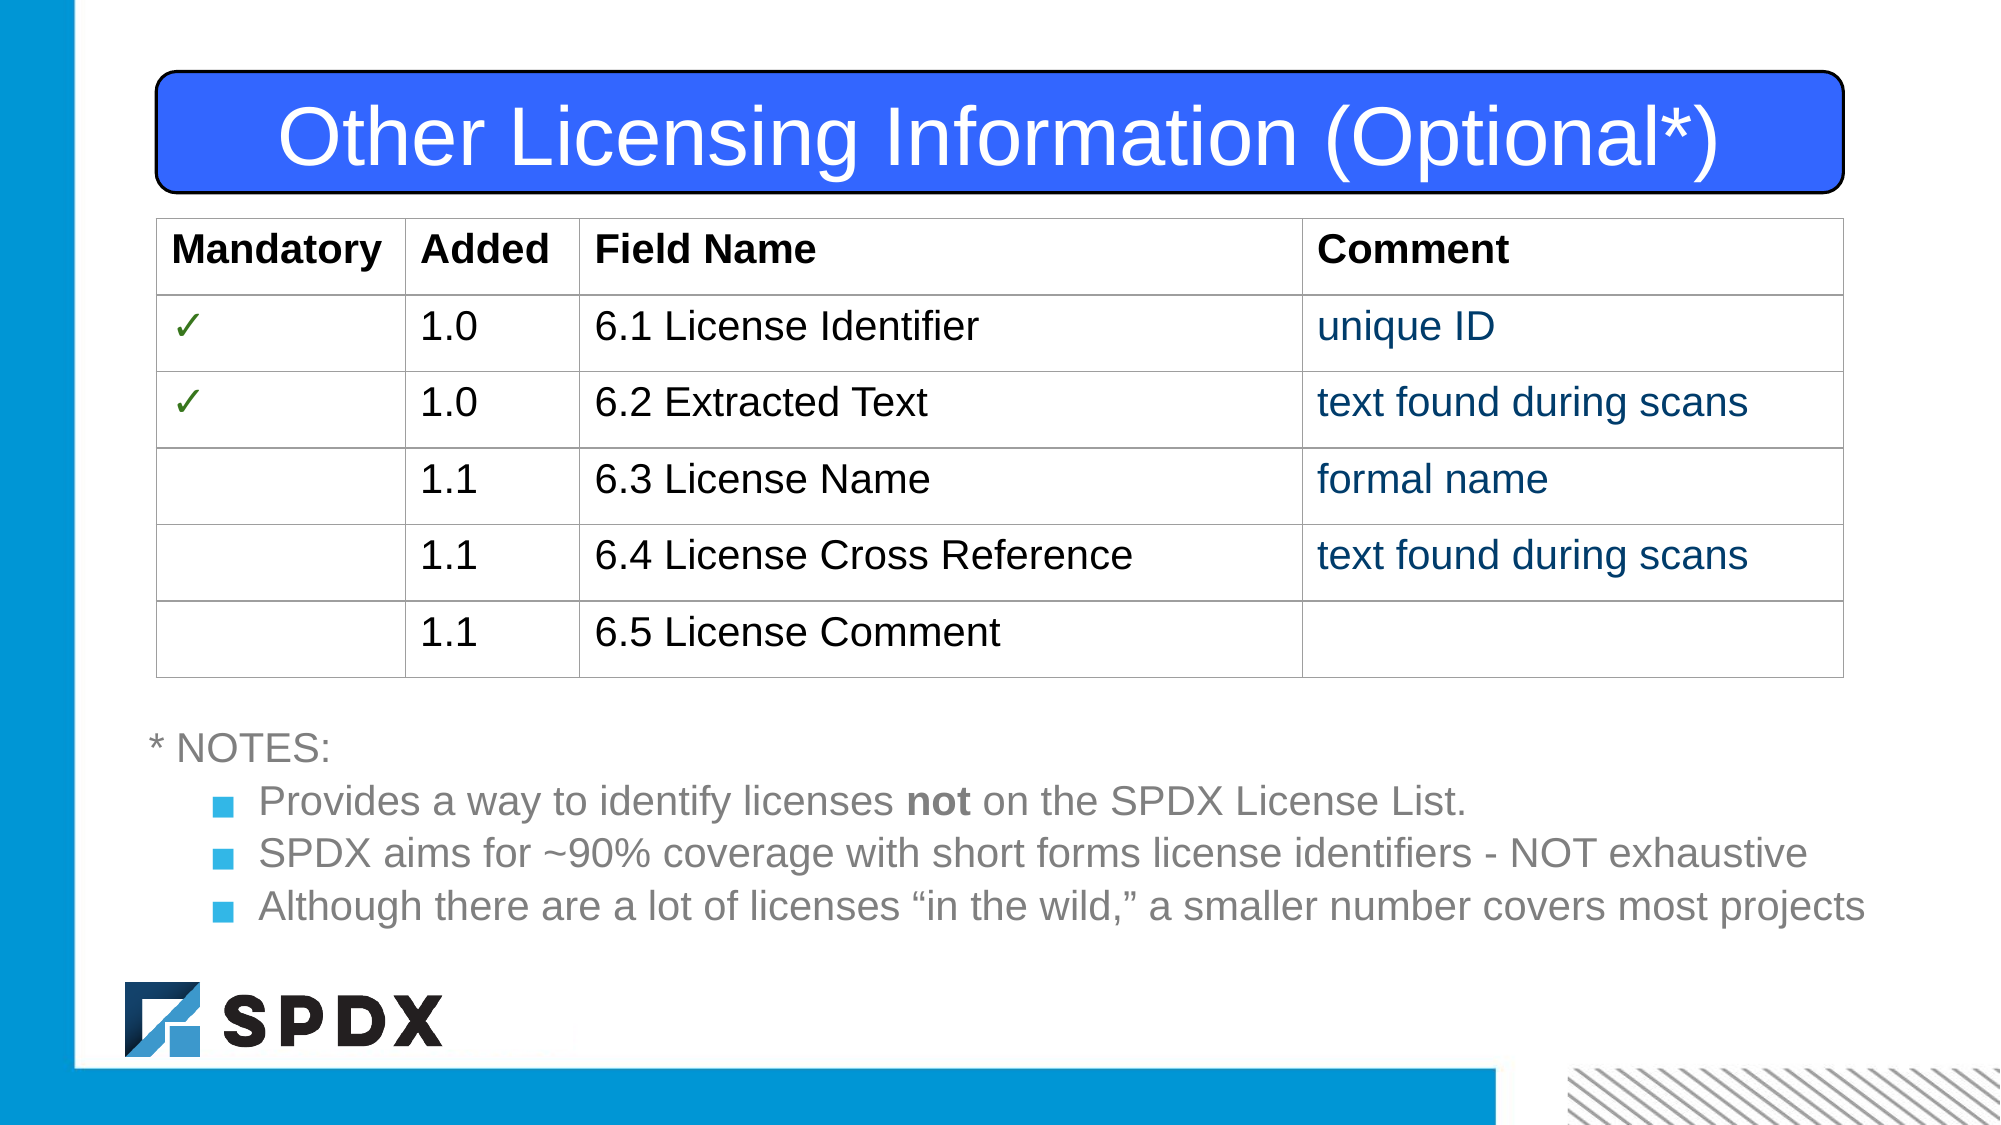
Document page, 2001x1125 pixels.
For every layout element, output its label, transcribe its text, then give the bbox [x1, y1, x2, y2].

table_cell 1.0 [406, 296, 579, 371]
table_cell 6.5 License Comment [580, 602, 1302, 677]
table_cell 1.1 [406, 602, 579, 677]
table_cell text found during scans [1303, 372, 1843, 447]
picture [1154, 909, 1164, 918]
table_cell ✓ [157, 296, 405, 371]
picture [1509, 900, 1521, 918]
picture [862, 900, 873, 907]
picture [1416, 900, 1428, 918]
picture [359, 899, 370, 918]
table_cell 1.0 [406, 372, 579, 447]
picture [1358, 899, 1369, 918]
picture [267, 899, 277, 909]
picture [335, 900, 347, 918]
picture [1531, 899, 1542, 916]
table_header Field Name [580, 219, 1302, 294]
table_header Added [406, 219, 579, 294]
picture [1762, 900, 1774, 918]
picture [1553, 900, 1564, 907]
picture [584, 900, 595, 907]
picture [475, 900, 486, 907]
picture [663, 900, 675, 918]
picture [1286, 900, 1297, 907]
picture [1094, 900, 1105, 918]
picture [547, 909, 557, 918]
picture [74, 0, 2000, 1125]
picture [1725, 900, 1737, 918]
table_cell 6.2 Extracted Text [580, 372, 1302, 447]
picture [1245, 909, 1255, 918]
table_cell 1.1 [406, 449, 579, 524]
picture [512, 900, 523, 907]
picture [1056, 899, 1065, 916]
picture [795, 900, 806, 907]
table_cell ✓ [157, 372, 405, 447]
table_cell 6.1 License Identifier [580, 296, 1302, 371]
picture [1043, 899, 1052, 915]
table_cell text found during scans [1303, 525, 1843, 600]
picture [619, 909, 629, 918]
table_cell 6.4 License Cross Reference [580, 525, 1302, 600]
table_cell [157, 602, 405, 677]
table_header Comment [1303, 219, 1843, 294]
table_cell [157, 449, 405, 524]
table_cell 6.3 License Name [580, 449, 1302, 524]
picture [1658, 900, 1670, 918]
picture [1439, 900, 1450, 907]
text_box * NOTES: Provides a way to identify licenses not on the SPDX License List. SPDX aims for ~90% coverage with short forms license identifiers - NOT exhaustive Although there are a lot of licenses “in the wild,” a smaller number covers most projects [133, 711, 2000, 899]
picture [1010, 900, 1021, 907]
text_box Other Licensing Information (Optional*) [156, 71, 1844, 193]
picture [1795, 900, 1806, 907]
picture [382, 900, 393, 917]
table_cell [1303, 602, 1843, 677]
picture [709, 900, 721, 918]
table_cell [157, 525, 405, 600]
table_cell unique ID [1303, 296, 1843, 371]
table_header Mandatory [157, 219, 405, 294]
table_cell 1.1 [406, 525, 579, 600]
table_cell formal name [1303, 449, 1843, 524]
